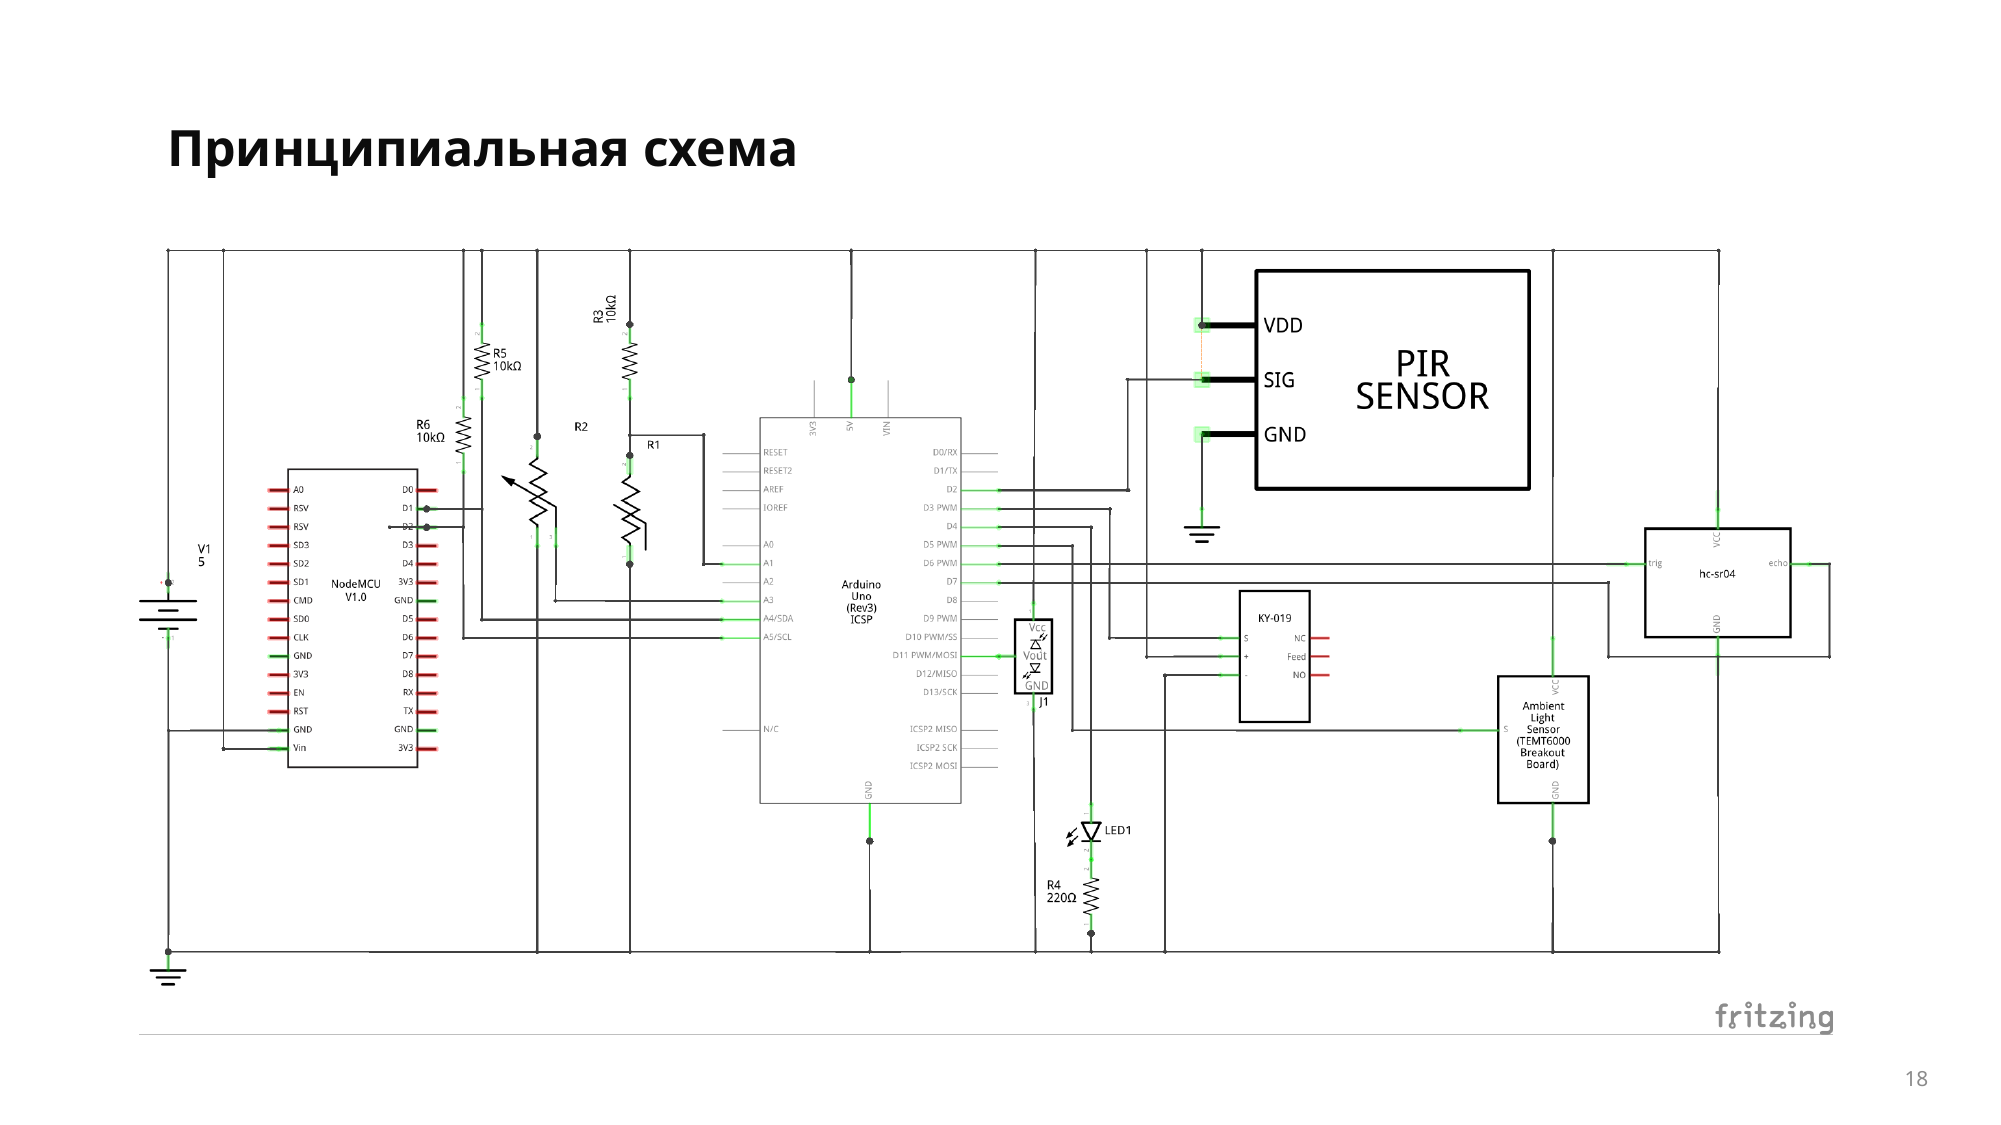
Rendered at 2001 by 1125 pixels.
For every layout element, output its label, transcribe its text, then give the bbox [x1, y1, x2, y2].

picture [139, 216, 1833, 1035]
slide_number <номер> [1832, 1034, 2000, 1125]
text_box Принципиальная схема [152, 108, 1850, 199]
